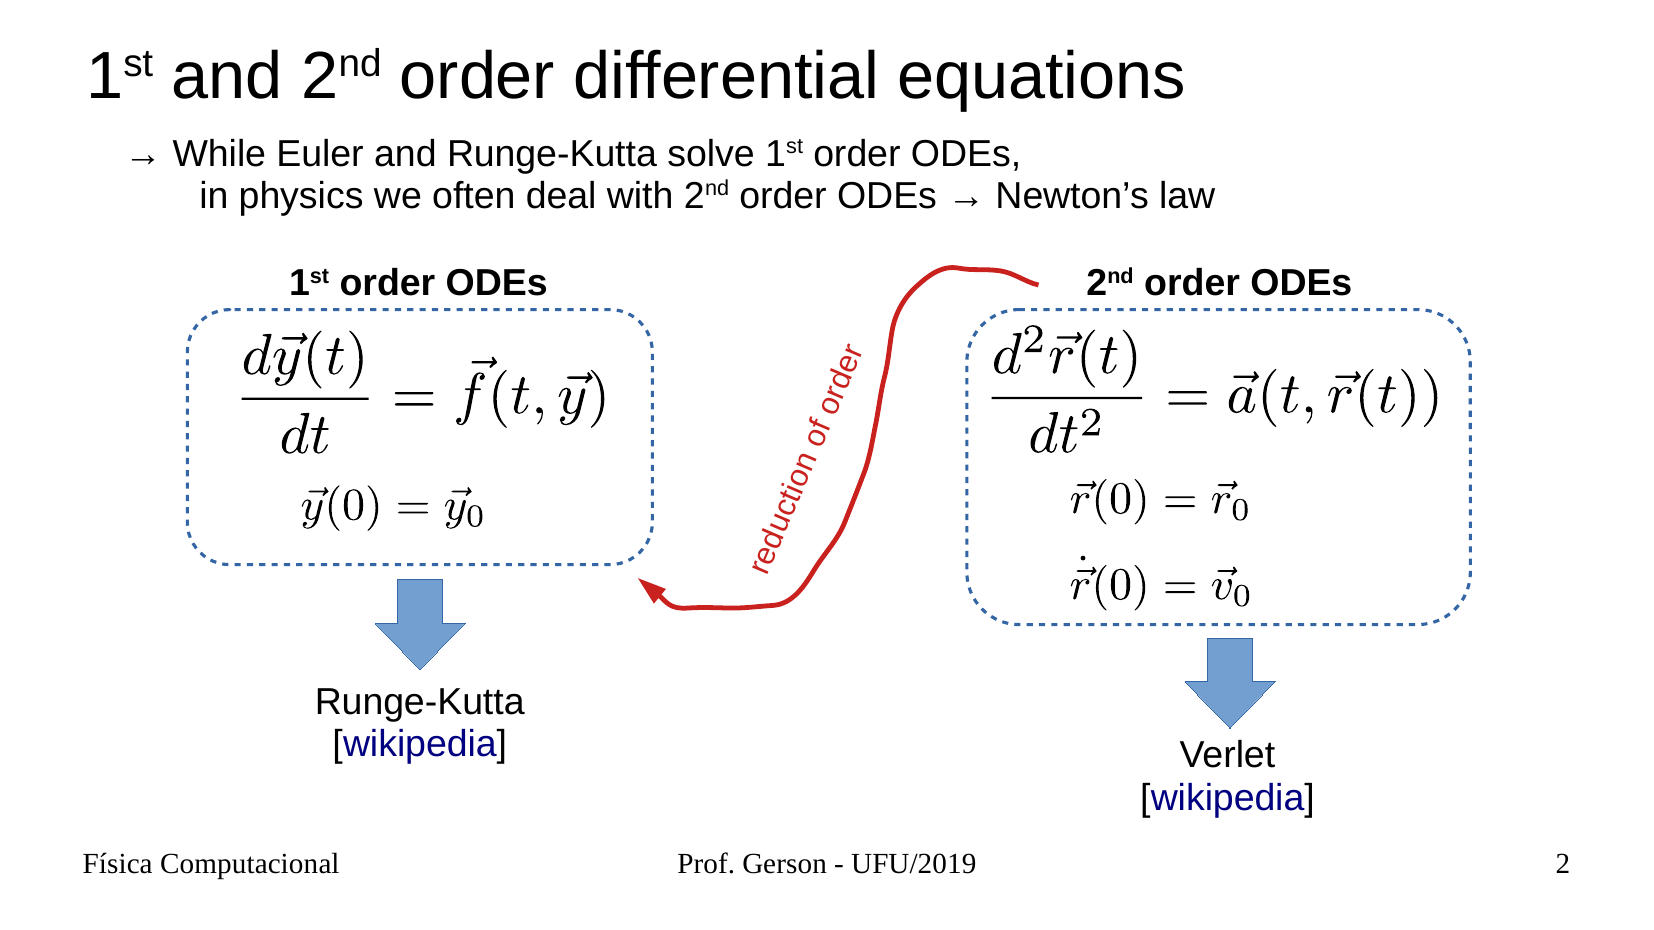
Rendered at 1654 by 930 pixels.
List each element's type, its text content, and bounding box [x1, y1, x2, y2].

picture [989, 322, 1440, 456]
text_box [375, 579, 466, 670]
text_box Verlet [wikipedia] [1125, 726, 1330, 826]
text_box 2nd order ODEs [1071, 254, 1368, 311]
text_box Runge-Kutta [wikipedia] [300, 673, 540, 773]
text_box → While Euler and Runge-Kutta solve 1st order ODEs, in physics we often deal with 2nd order ODEs → Newton’s law [109, 124, 1231, 227]
picture [300, 485, 483, 531]
picture [1066, 553, 1251, 613]
text_box 1st and 2nd order differential equations [71, 31, 1203, 124]
text_box reduction of order [728, 322, 883, 596]
picture [241, 330, 605, 454]
text_box [1185, 638, 1276, 729]
picture [1066, 477, 1250, 527]
text_box 1st order ODEs [274, 254, 563, 311]
